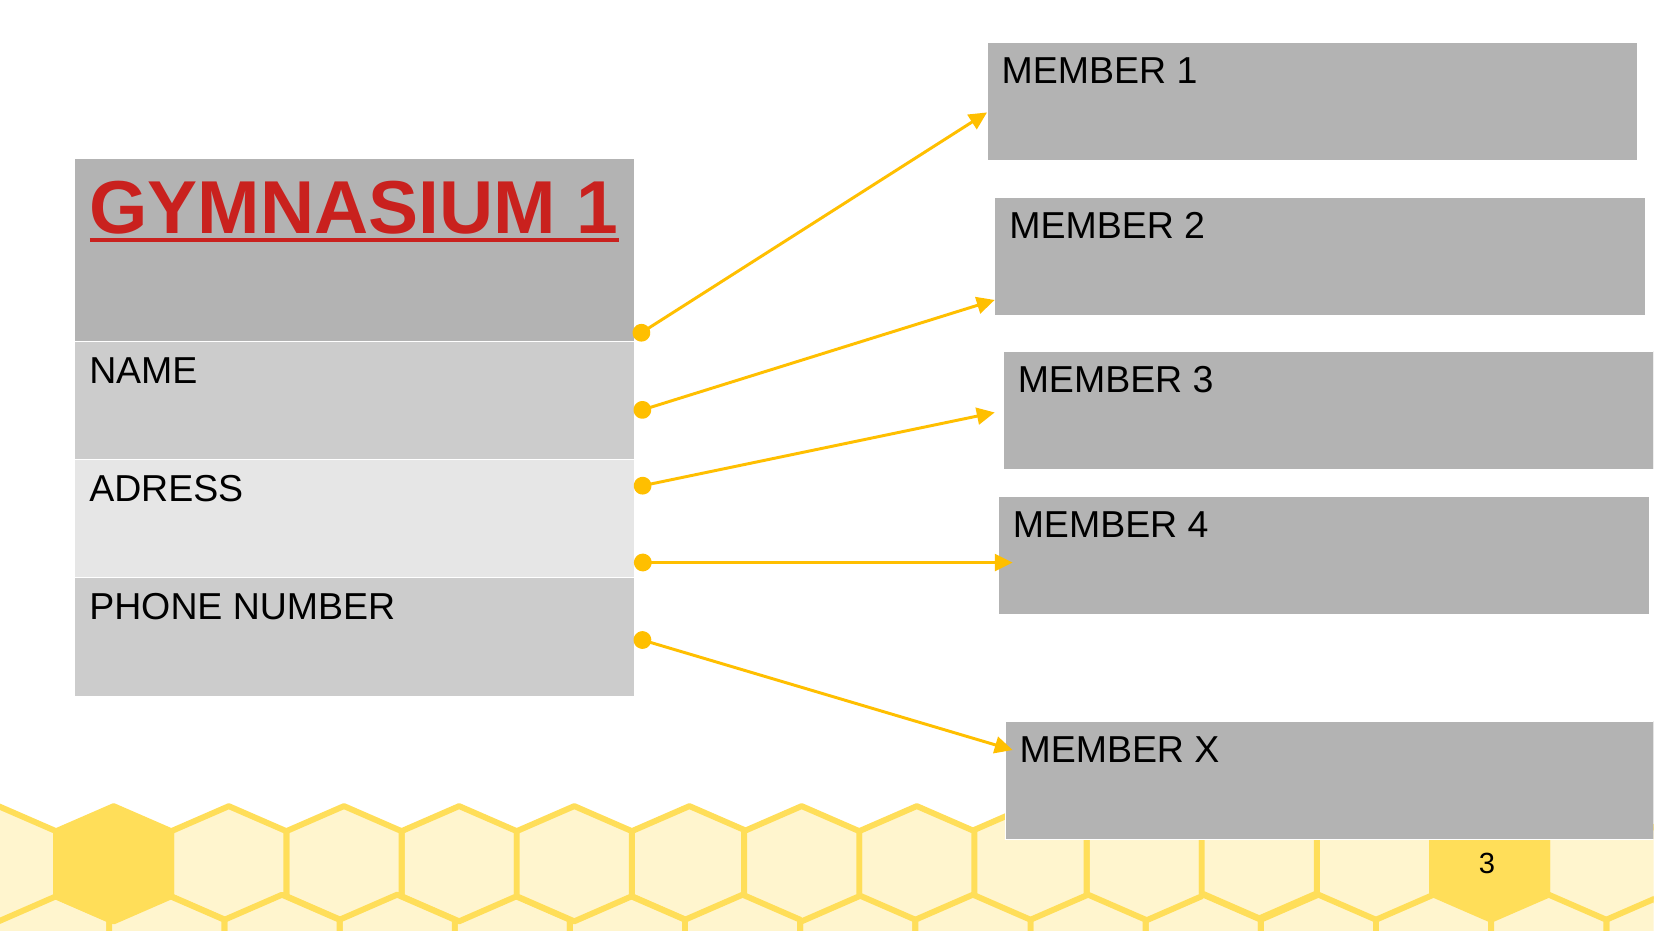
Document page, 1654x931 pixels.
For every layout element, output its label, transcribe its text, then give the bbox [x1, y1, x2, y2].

table_header MEMBER 3 [1004, 352, 1653, 469]
table_header GYMNASIUM 1 [75, 159, 634, 341]
table_header MEMBER 1 [988, 43, 1637, 160]
table_cell NAME [75, 342, 634, 459]
table_cell ADRESS [75, 460, 634, 577]
table_header MEMBER 4 [999, 497, 1649, 614]
table_header MEMBER X [1006, 722, 1654, 839]
table_cell PHONE NUMBER [75, 578, 634, 696]
table_header MEMBER 2 [995, 198, 1645, 315]
